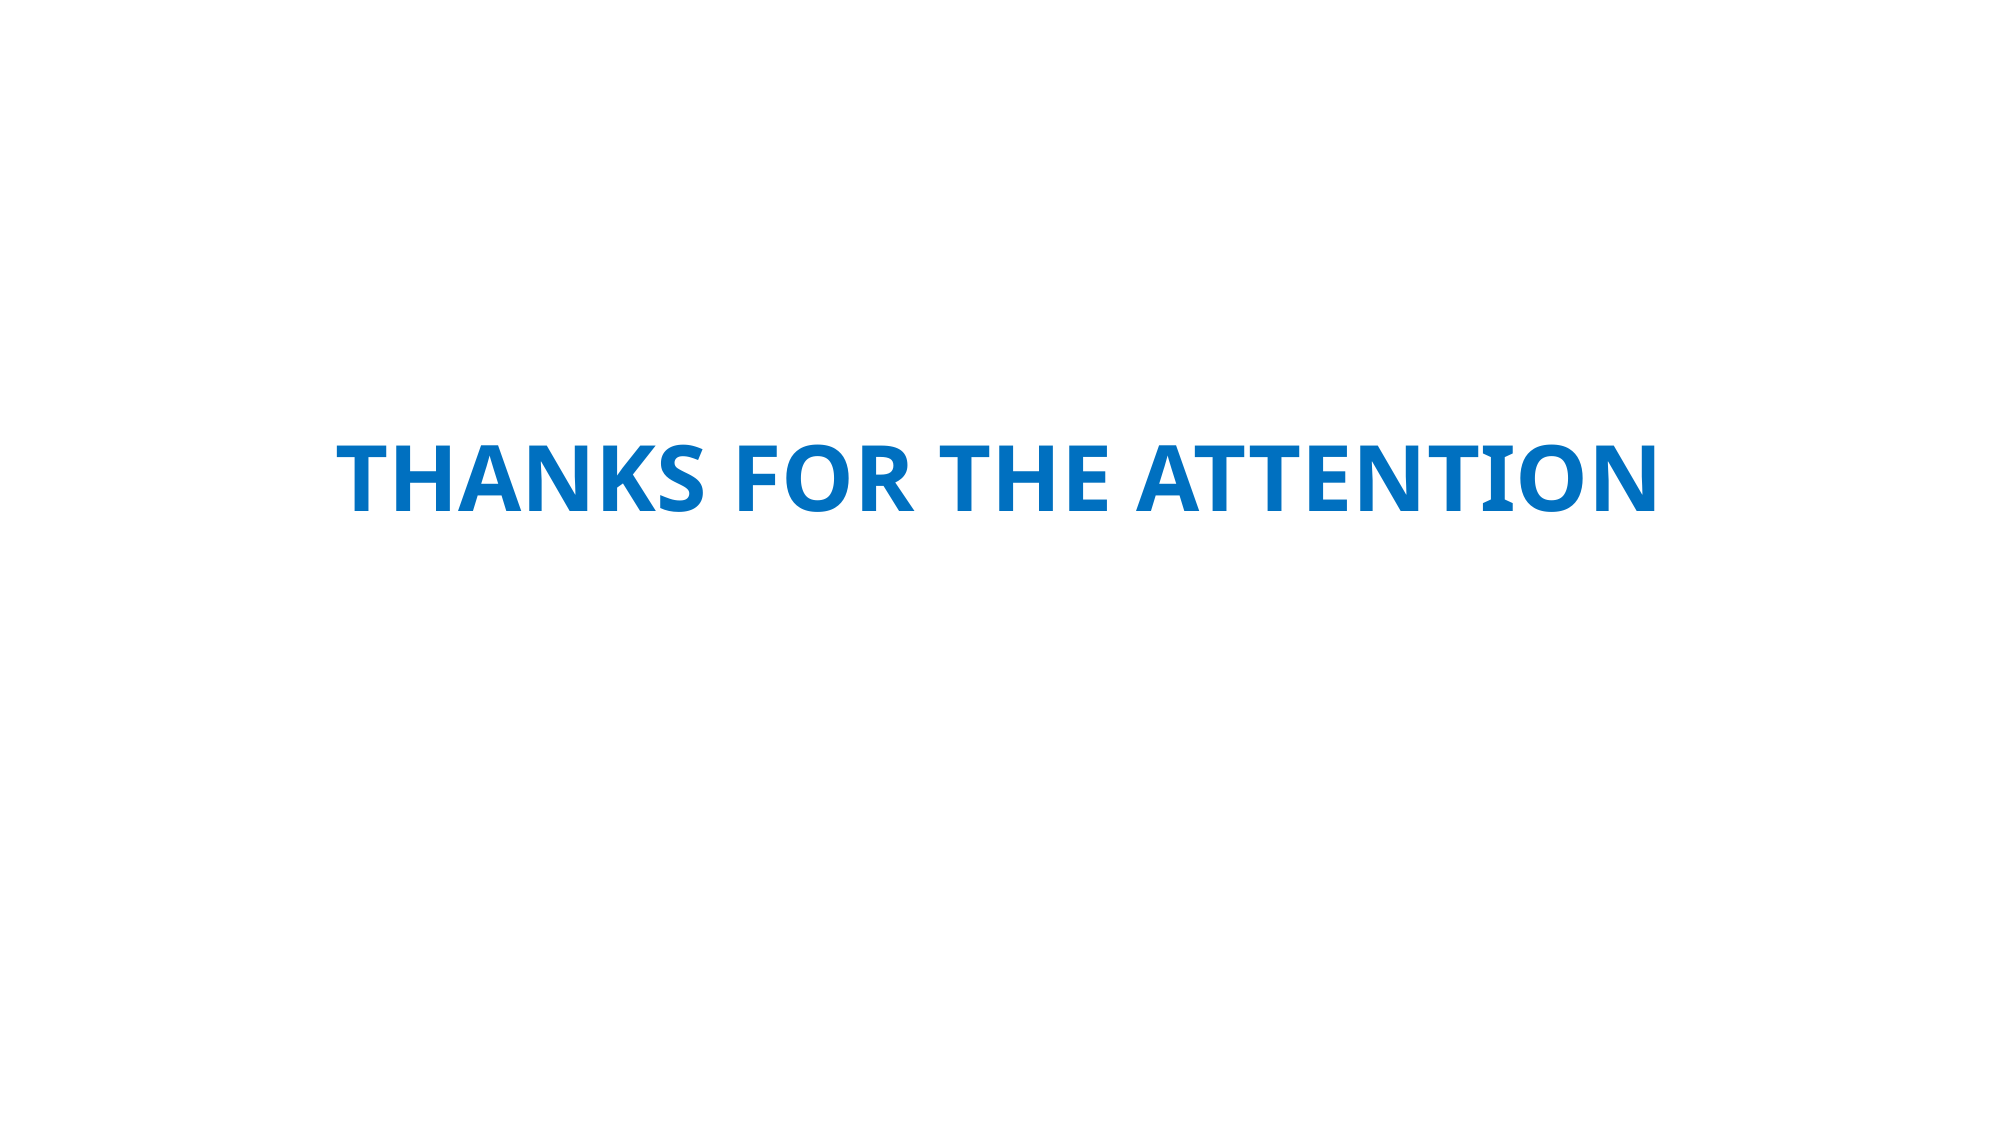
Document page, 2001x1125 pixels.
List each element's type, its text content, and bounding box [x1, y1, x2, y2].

title THANKS FOR THE ATTENTION [137, 59, 1863, 1014]
